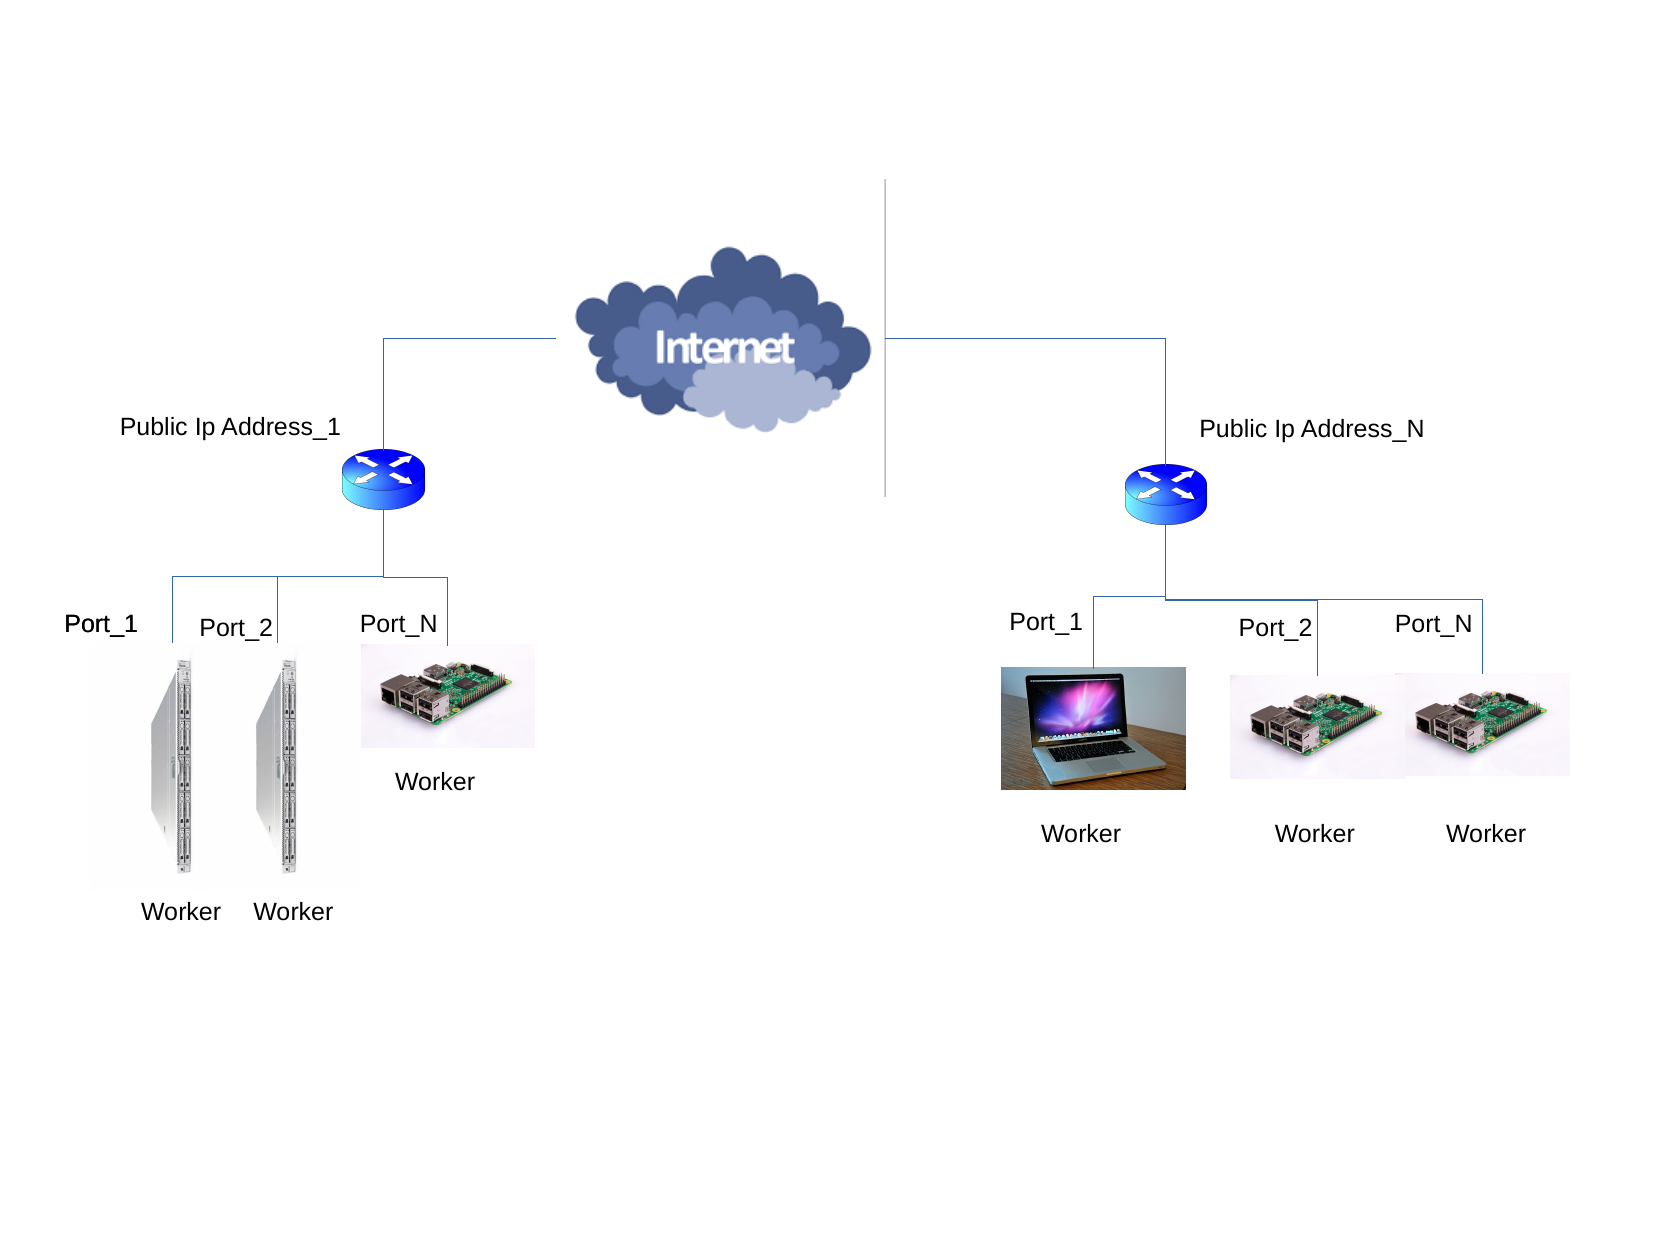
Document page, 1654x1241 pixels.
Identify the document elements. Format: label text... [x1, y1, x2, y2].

text_box Port_2 [184, 605, 301, 649]
picture [1230, 673, 1570, 779]
text_box Worker [380, 760, 494, 804]
text_box Public Ip Address_N [1184, 407, 1441, 451]
text_box Port_N [345, 602, 461, 646]
text_box Port_N [1380, 602, 1496, 646]
text_box Port_1 [49, 602, 166, 646]
text_box Worker [1260, 812, 1374, 856]
text_box Worker [1431, 812, 1546, 856]
picture [1125, 464, 1207, 526]
picture [555, 179, 886, 497]
picture [1001, 667, 1186, 791]
text_box Port_1 [994, 600, 1111, 643]
text_box Worker [238, 890, 353, 934]
text_box Worker [1026, 812, 1141, 856]
picture [90, 642, 535, 891]
text_box Port_2 [1223, 605, 1340, 649]
text_box Public Ip Address_1 [105, 405, 357, 448]
text_box Worker [126, 890, 238, 934]
picture [342, 449, 425, 511]
